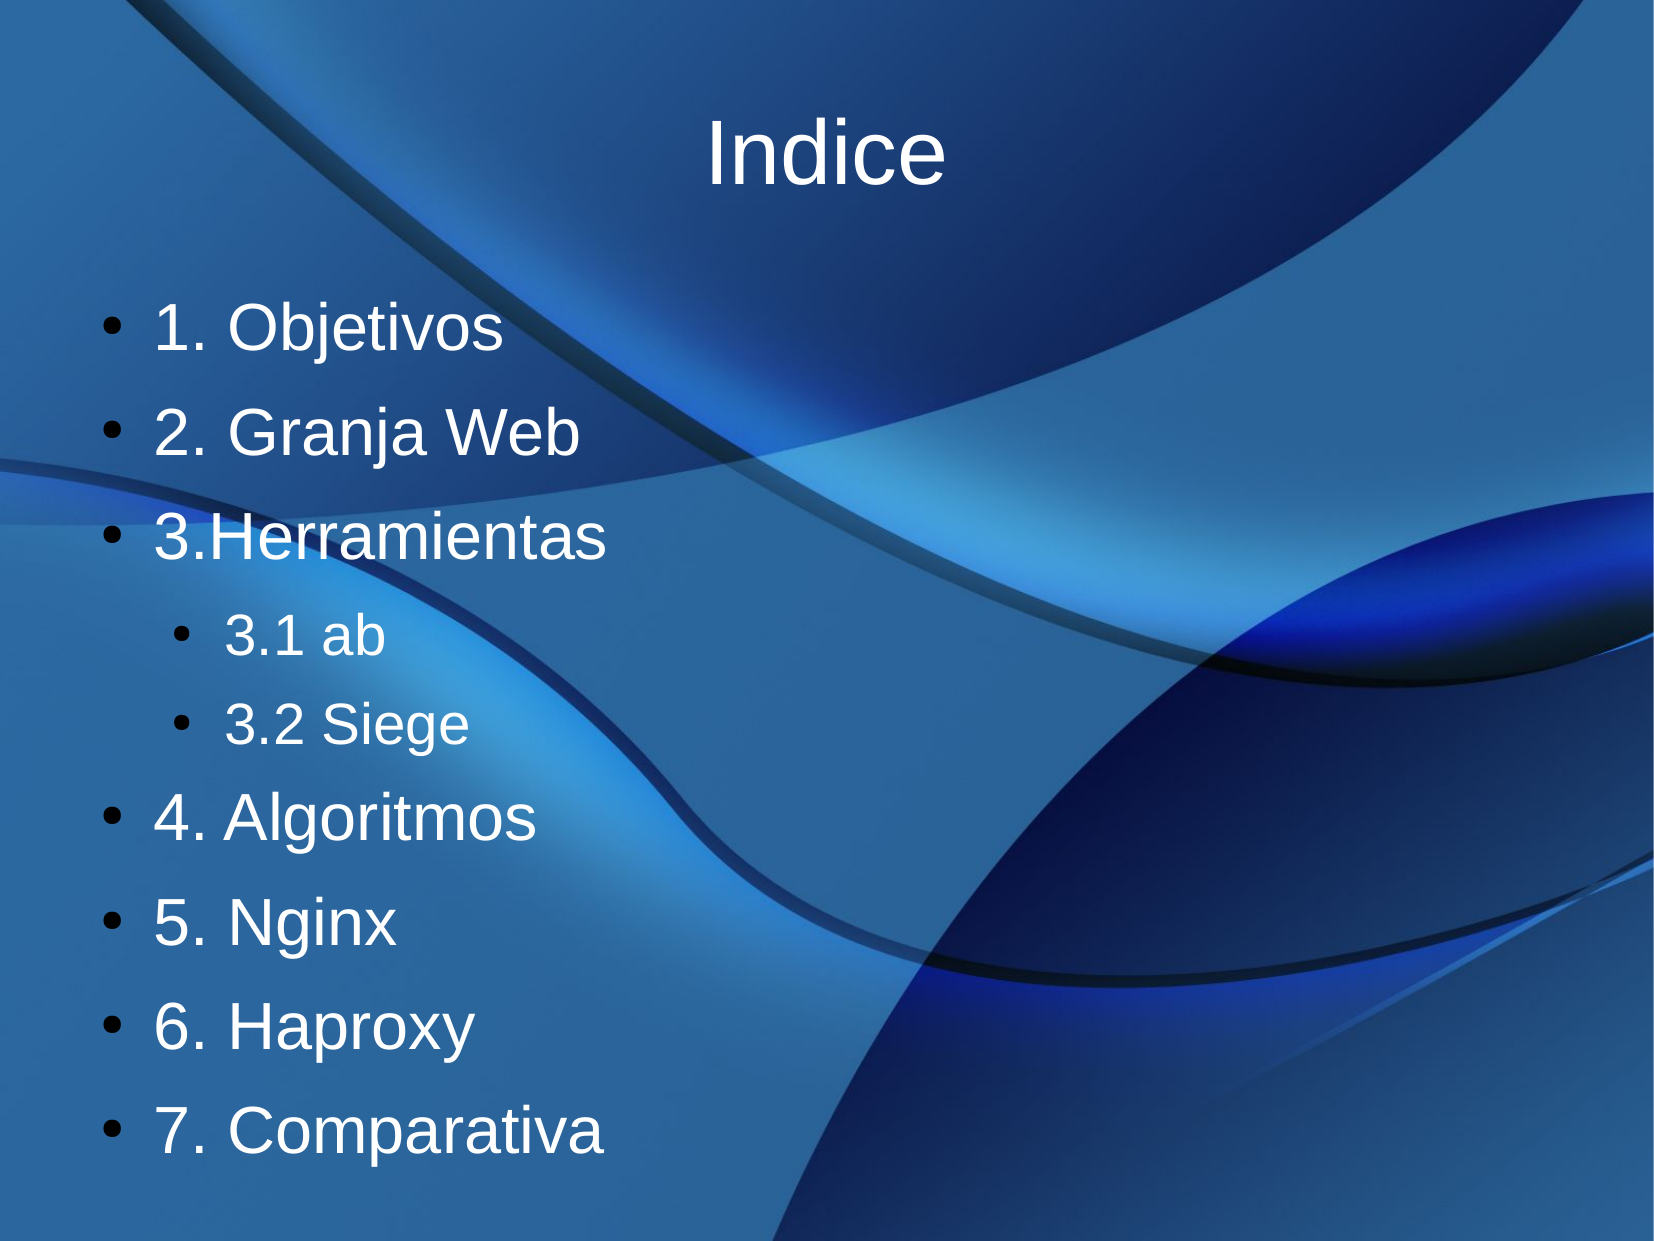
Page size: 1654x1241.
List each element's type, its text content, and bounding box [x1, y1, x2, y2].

title Indice [82, 49, 1571, 257]
list 1. Objetivos 2. Granja Web 3.Herramientas 3.1 ab 3.2 Siege 4. Algoritmos 5. Nginx 6. Haproxy 7. Comparativa [82, 290, 1571, 1168]
picture [0, 0, 1654, 1241]
